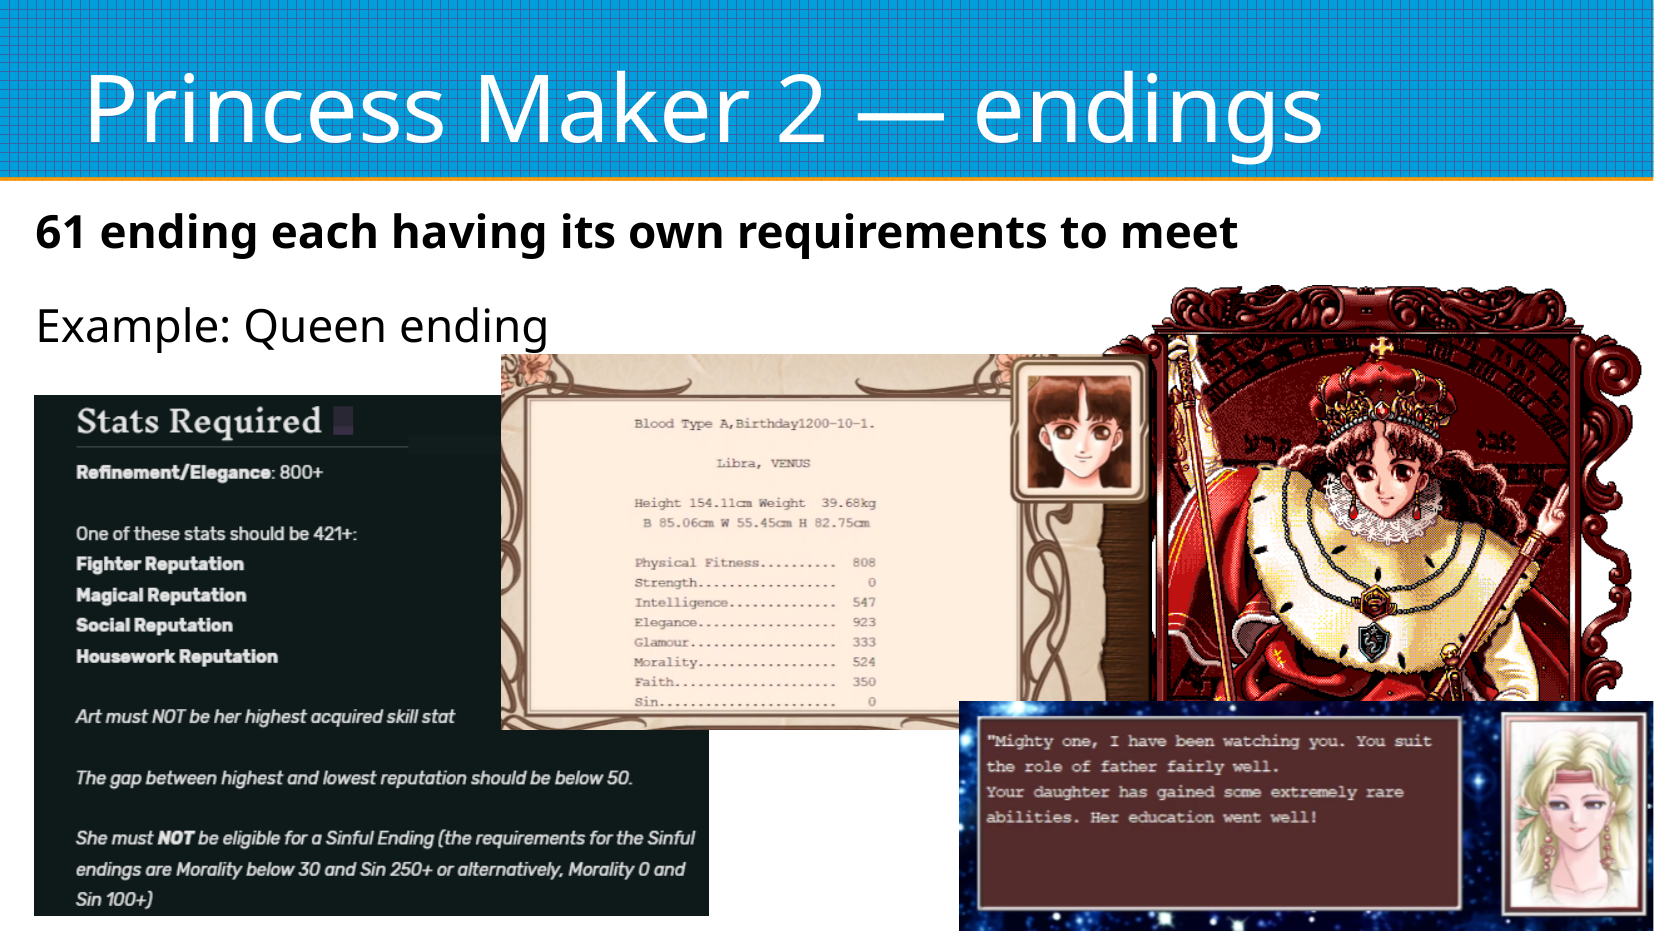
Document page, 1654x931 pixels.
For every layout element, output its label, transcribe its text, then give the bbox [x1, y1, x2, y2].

text_box Example: Queen ending [29, 280, 709, 370]
picture [34, 285, 1654, 931]
title Princess Maker 2 — endings [82, 14, 1571, 171]
text_box 61 ending each having its own requirements to meet [29, 196, 1595, 266]
